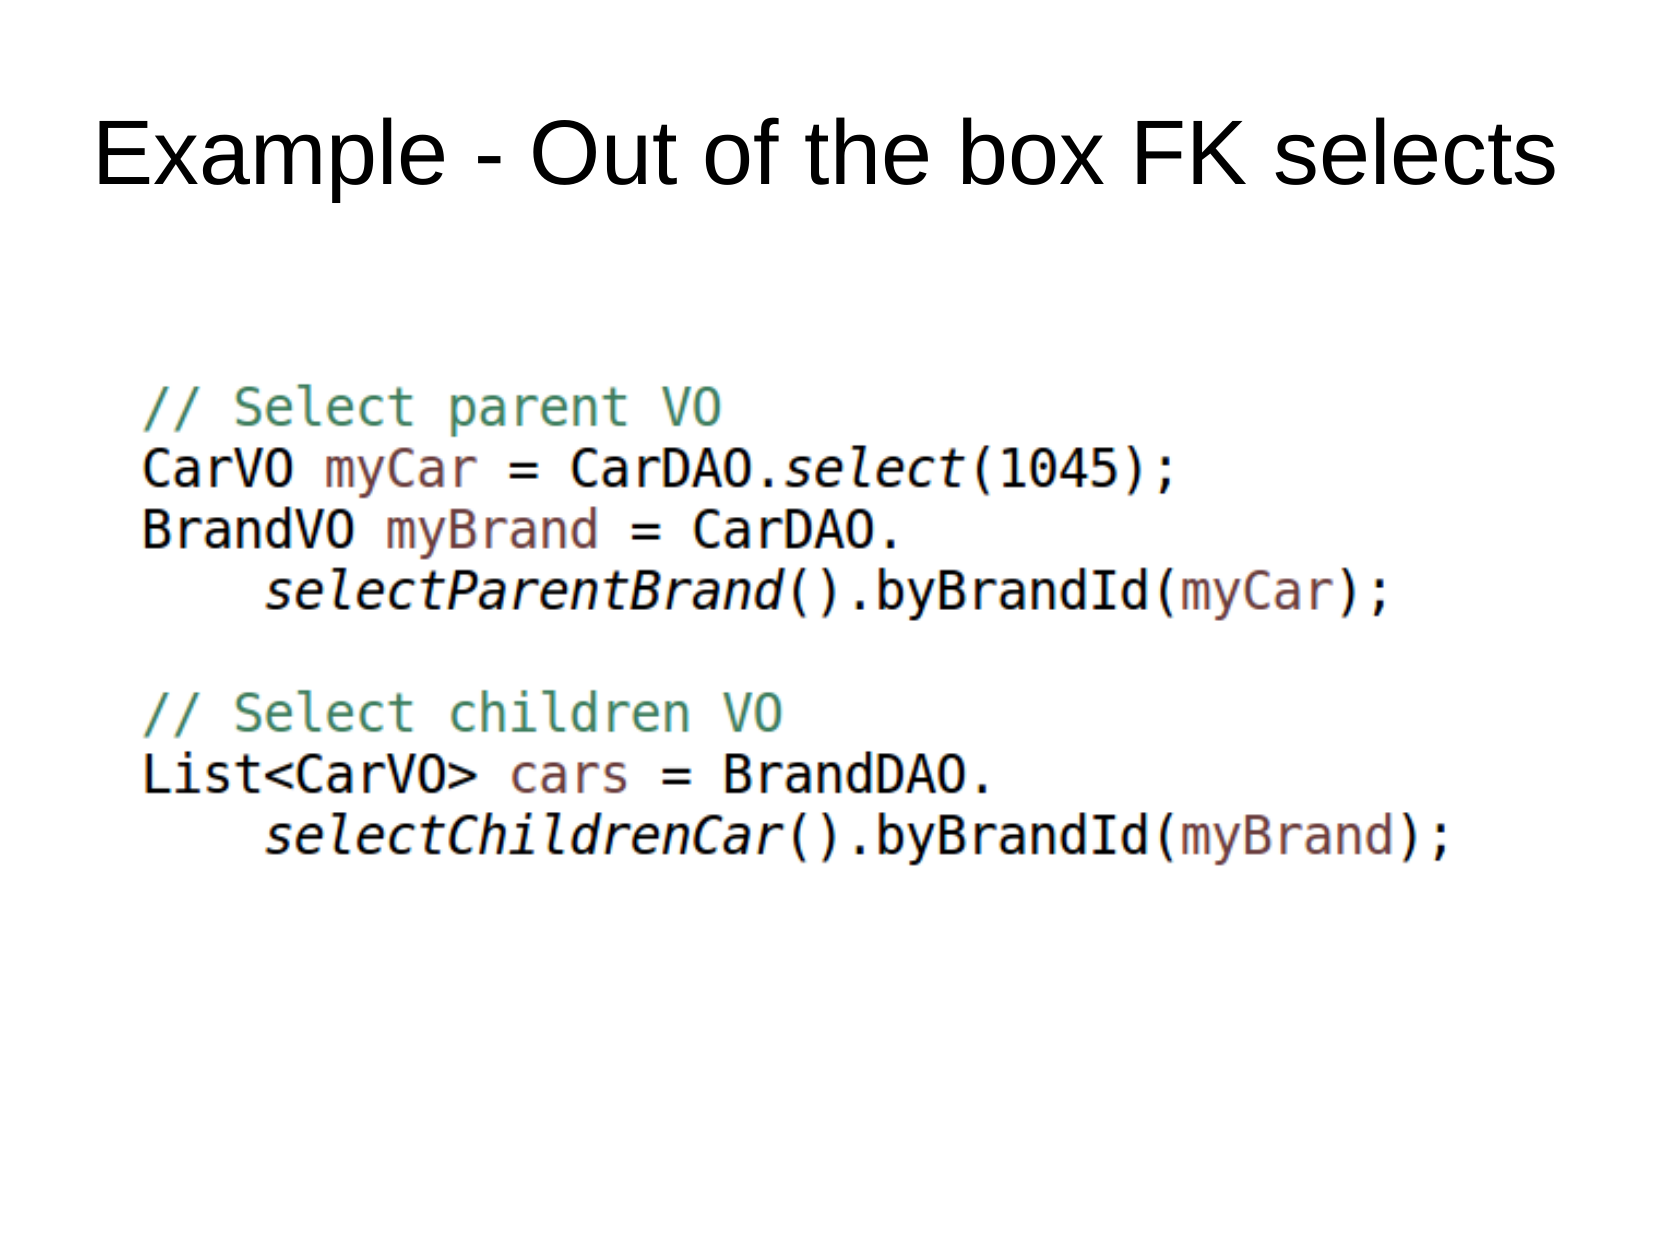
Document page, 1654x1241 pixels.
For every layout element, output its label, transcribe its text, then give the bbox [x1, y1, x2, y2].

title Example - Out of the box FK selects [82, 49, 1571, 257]
picture [135, 374, 1456, 871]
